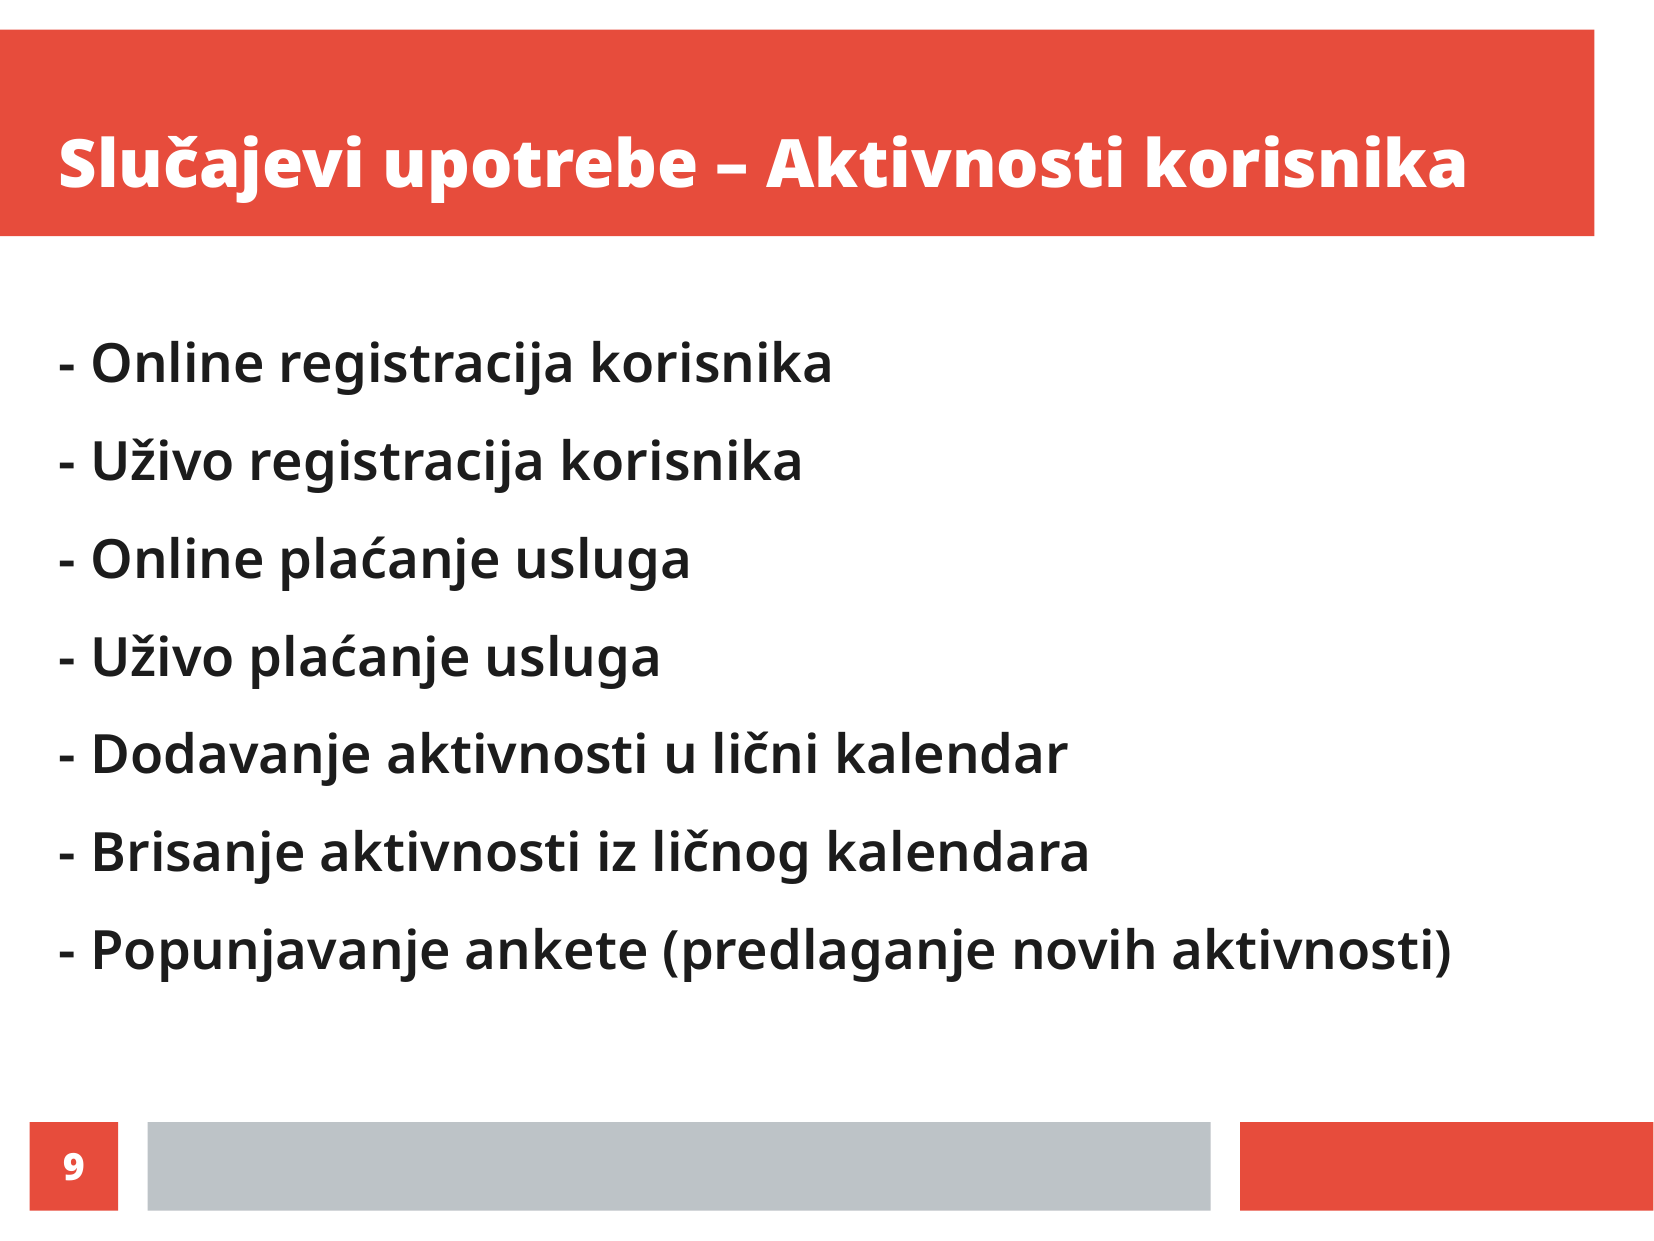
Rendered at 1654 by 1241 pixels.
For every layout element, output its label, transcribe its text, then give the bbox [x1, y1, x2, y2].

title Slučajevi upotrebe – Aktivnosti korisnika [59, 59, 1595, 207]
list - Online registracija korisnika - Uživo registracija korisnika - Online plaćanje usluga - Uživo plaćanje usluga - Dodavanje aktivnosti u lični kalendar - Brisanje aktivnosti iz ličnog kalendara - Popunjavanje ankete (predlaganje novih aktivnosti) [59, 324, 1565, 1093]
